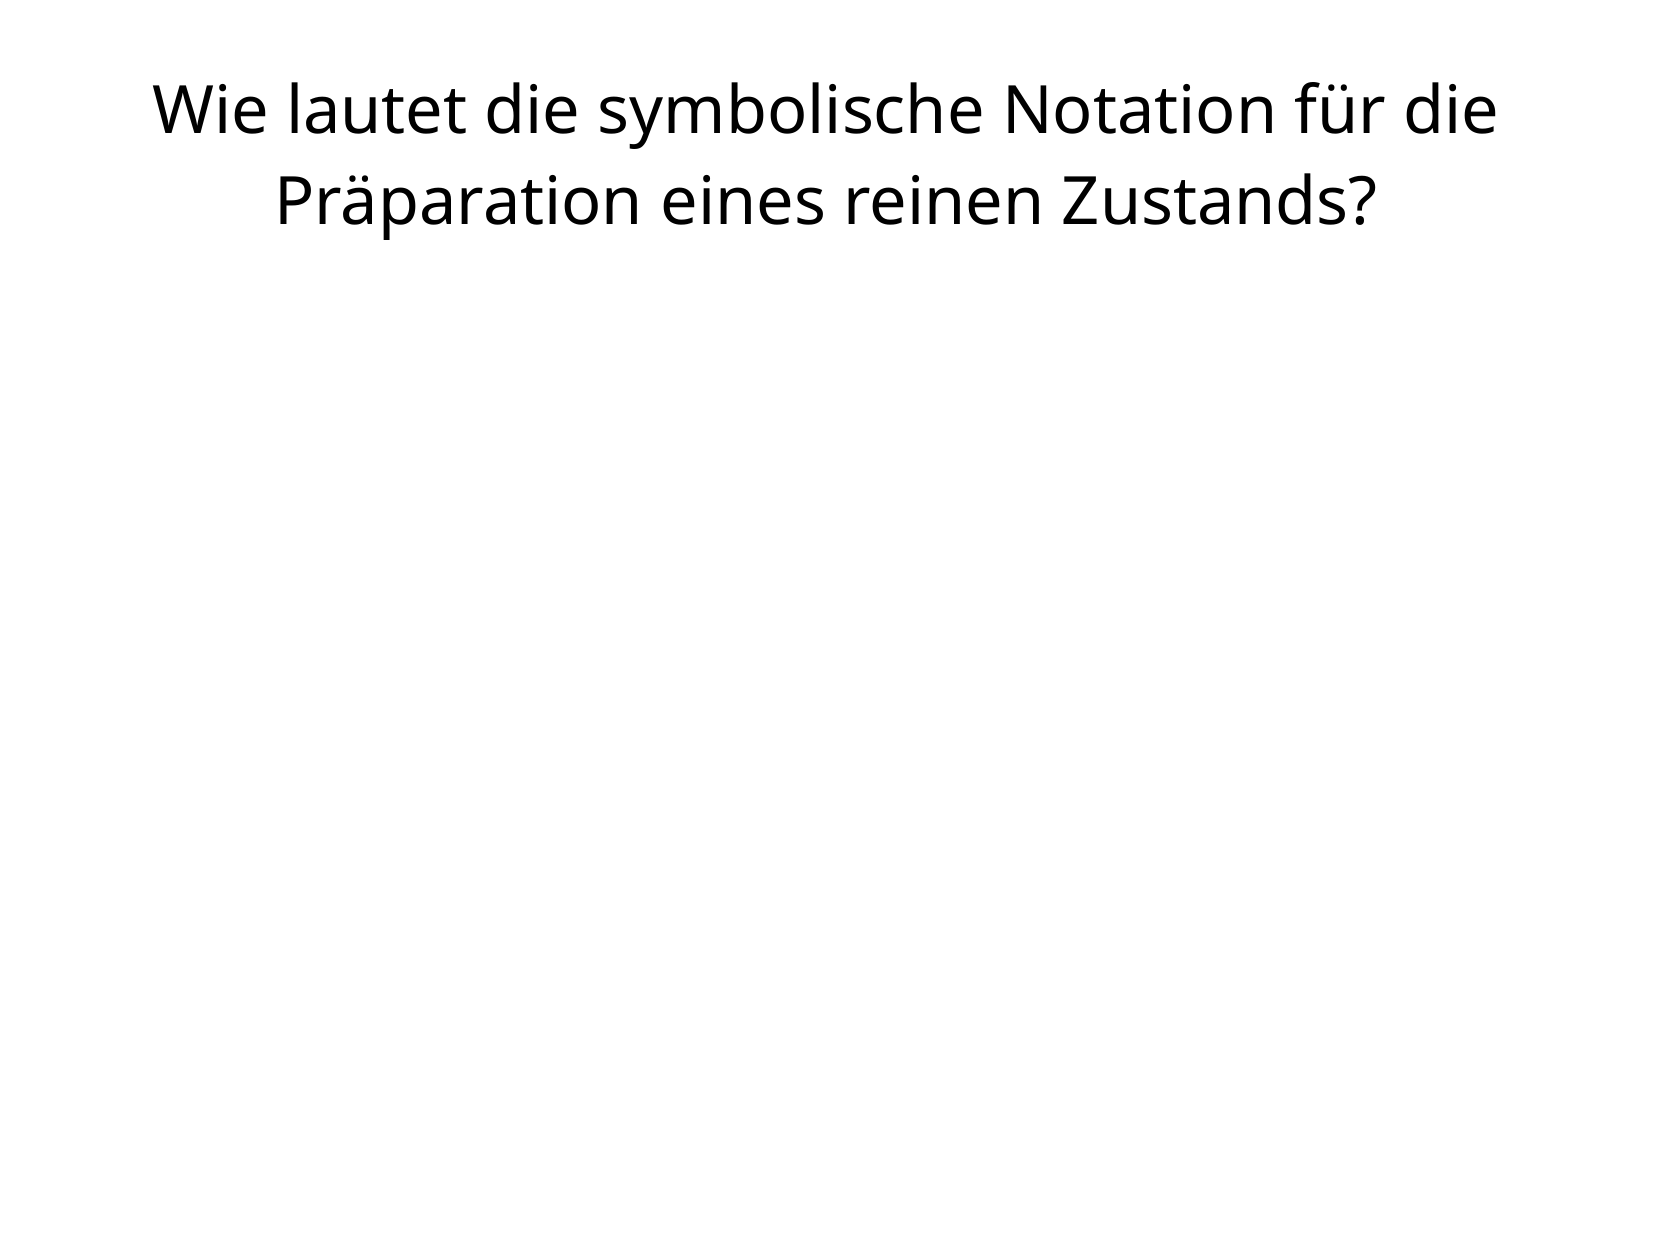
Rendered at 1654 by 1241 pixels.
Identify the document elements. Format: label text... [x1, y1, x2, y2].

title Wie lautet die symbolische Notation für die Präparation eines reinen Zustands? [82, 49, 1571, 257]
